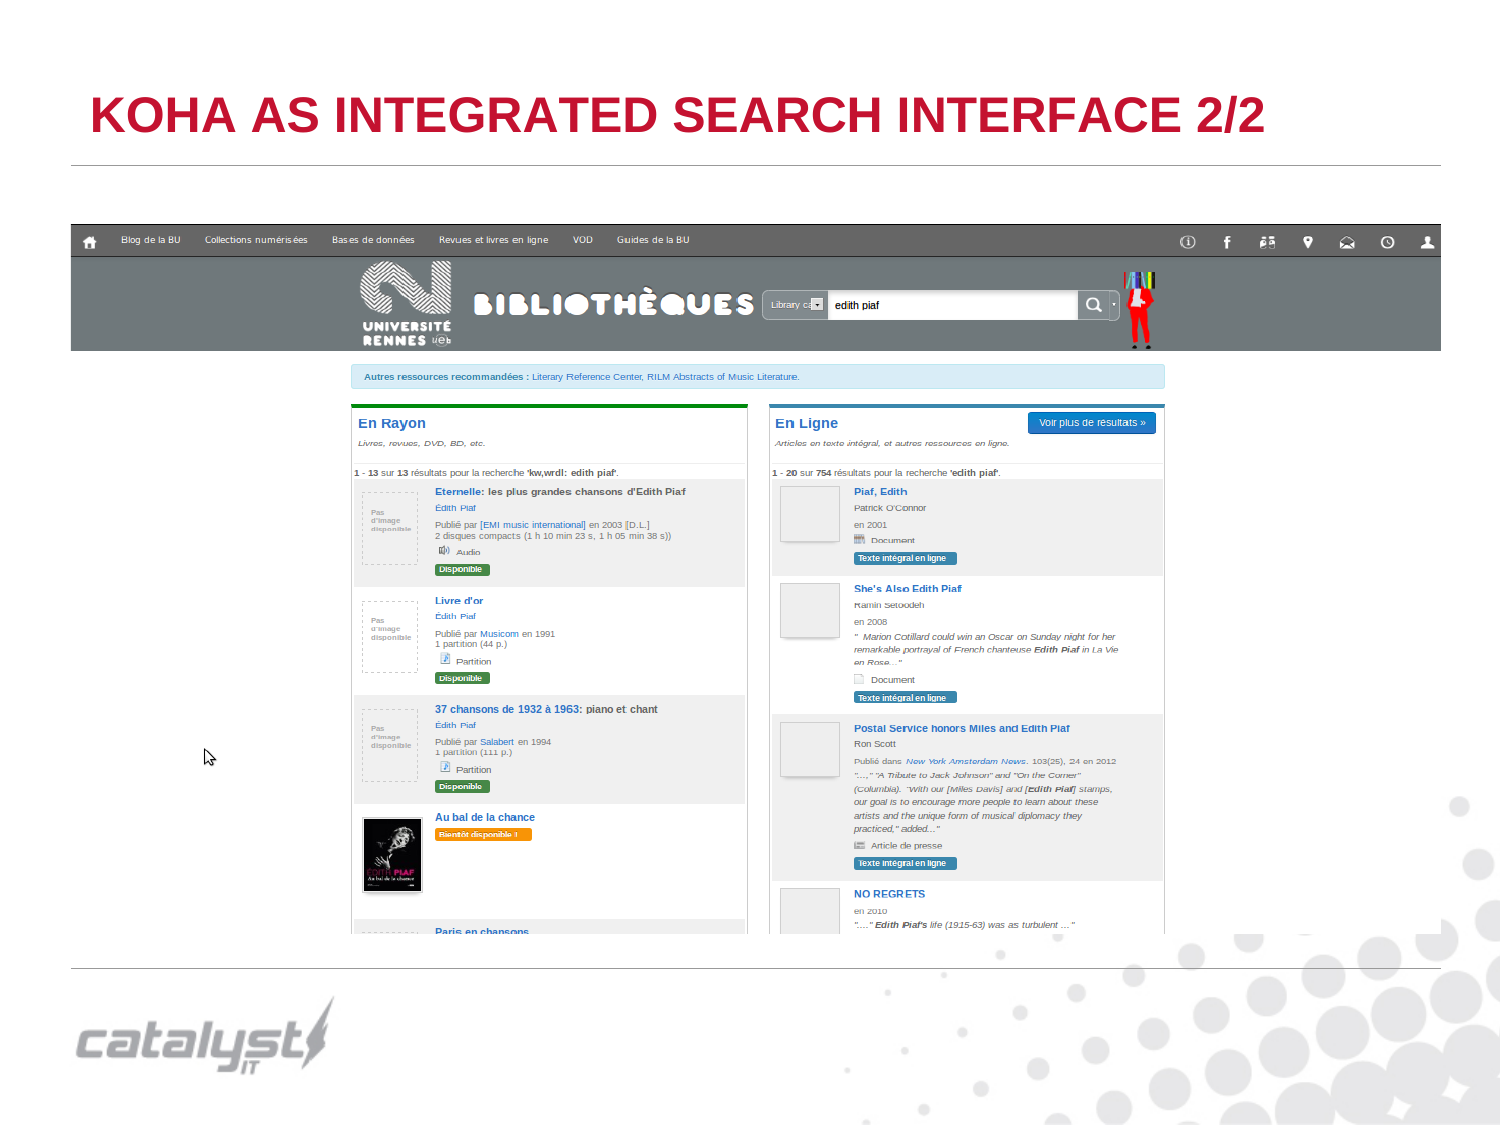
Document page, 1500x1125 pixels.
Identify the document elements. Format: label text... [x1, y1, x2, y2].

picture [0, 0, 1500, 1125]
title KOHA AS INTEGRATED SEARCH INTERFACE 2/2 [75, 59, 1425, 166]
